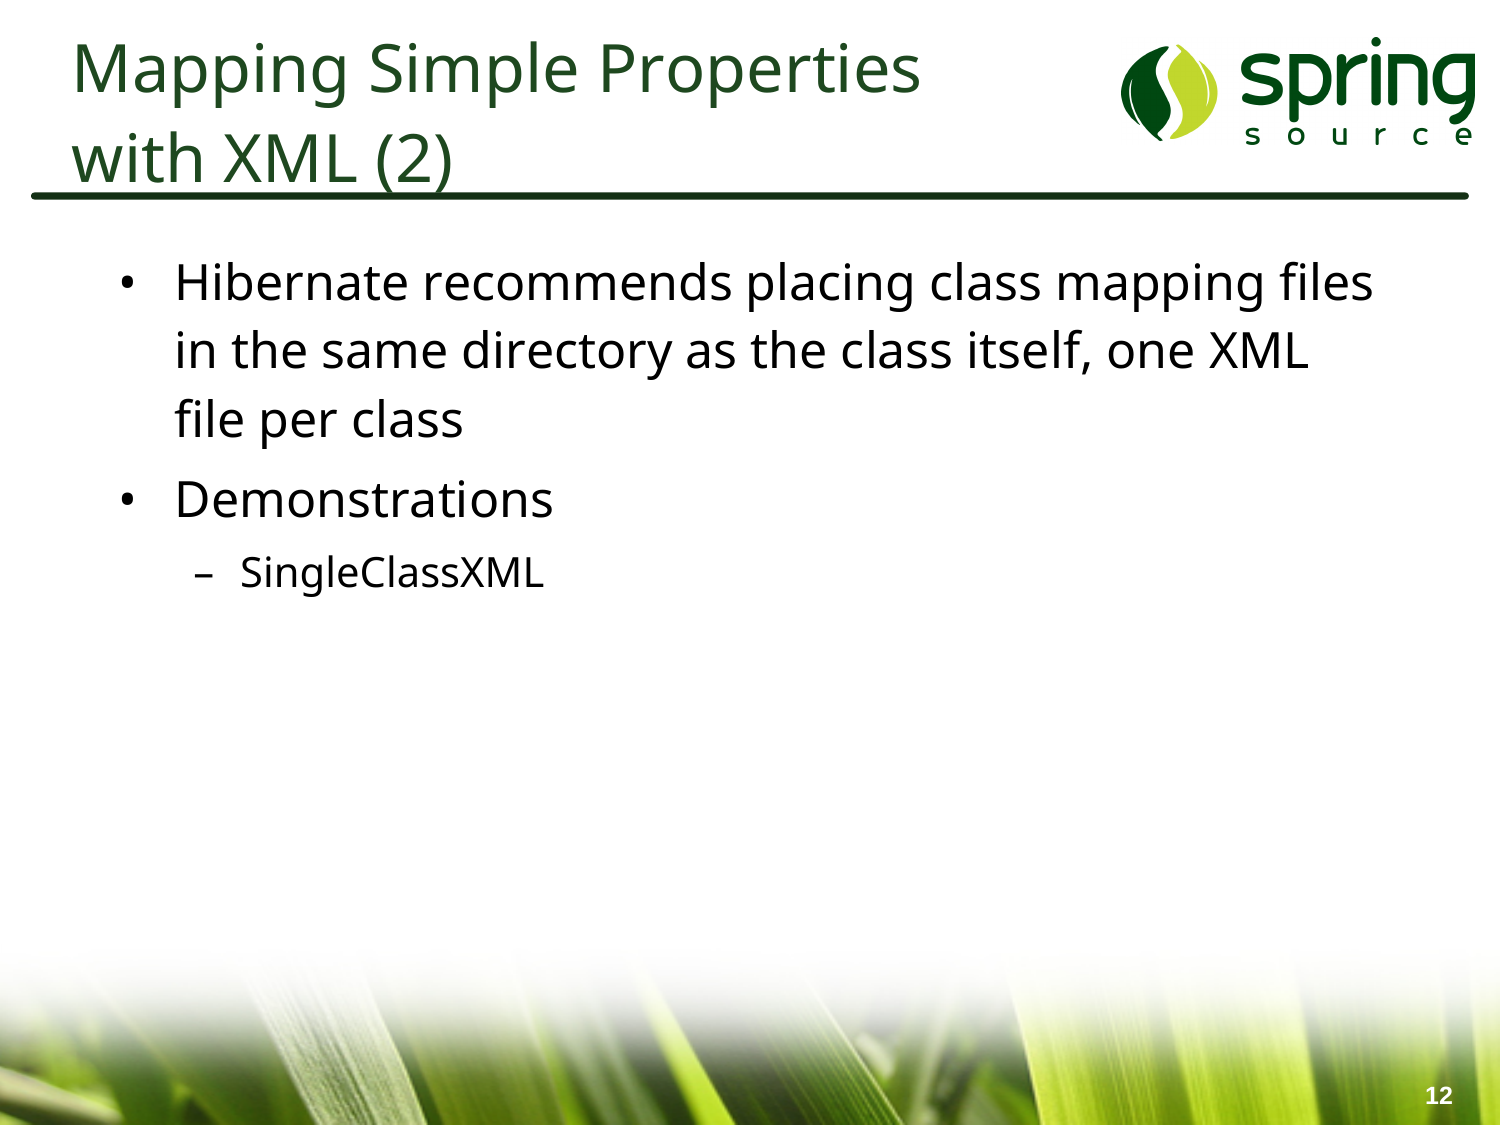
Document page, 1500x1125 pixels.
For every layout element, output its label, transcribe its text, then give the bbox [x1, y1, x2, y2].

picture [0, 944, 1500, 1125]
title Mapping Simple Properties with XML (2) [56, 13, 1089, 191]
list Hibernate recommends placing class mapping files in the same directory as the class itself, one XML file per class Demonstrations SingleClassXML [103, 239, 1394, 667]
picture [1121, 37, 1475, 145]
